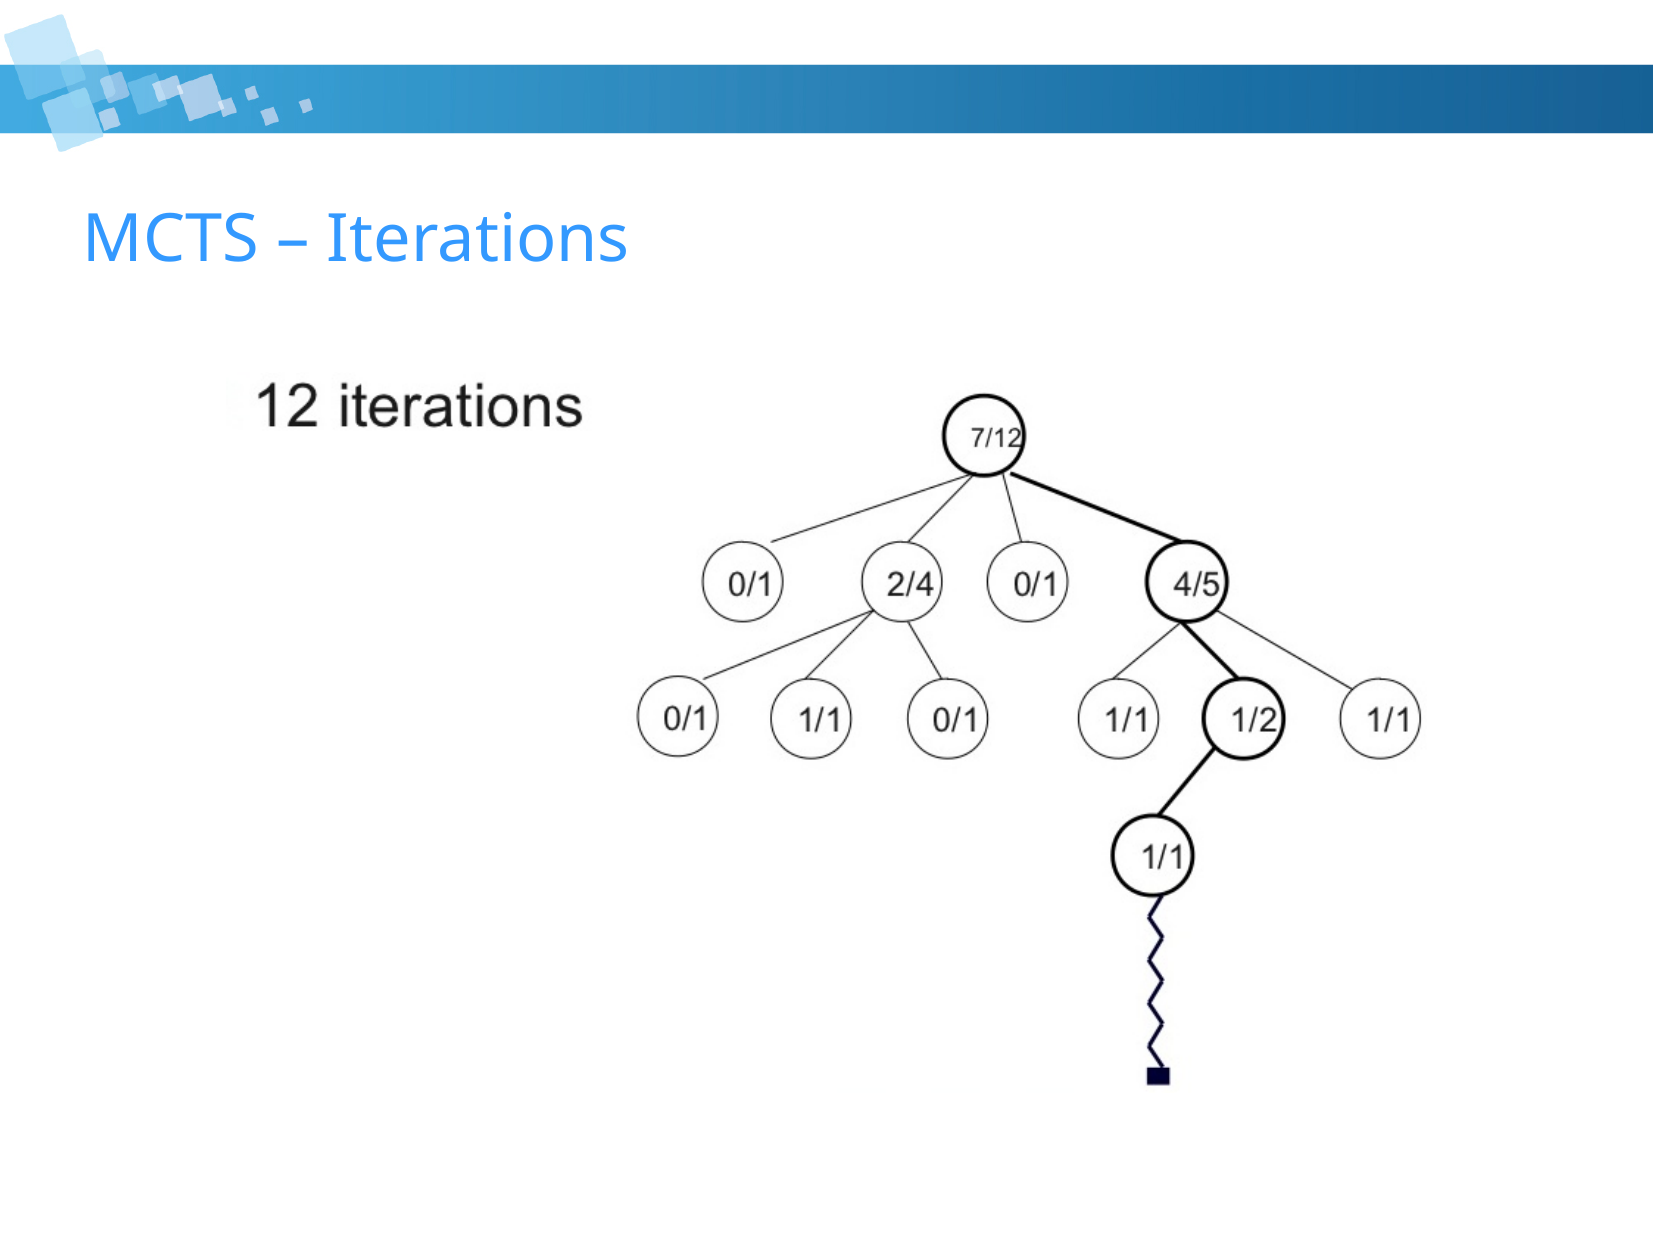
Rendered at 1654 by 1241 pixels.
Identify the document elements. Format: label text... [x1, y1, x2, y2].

title MCTS – Iterations [82, 132, 1571, 340]
picture [0, 0, 1653, 1238]
